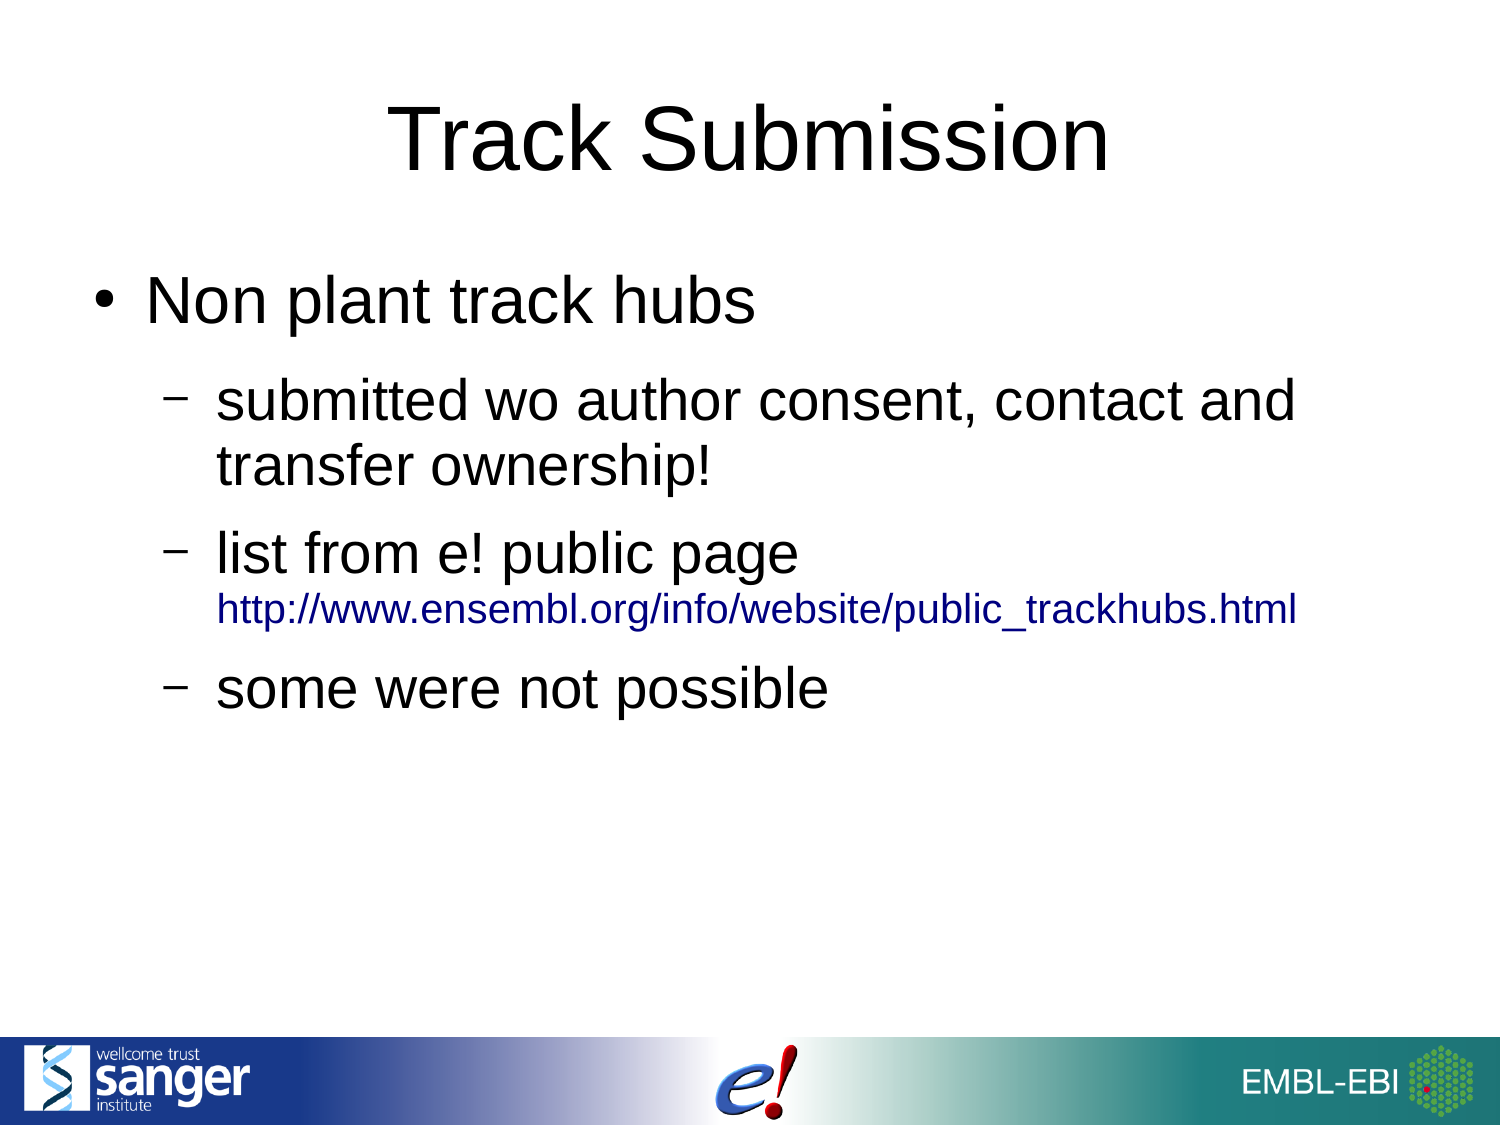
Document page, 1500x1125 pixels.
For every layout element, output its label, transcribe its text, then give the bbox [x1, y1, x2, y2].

list Non plant track hubs submitted wo author consent, contact and transfer ownership! list from e! public page http://www.ensembl.org/info/website/public_trackhubs.html some were not possible [75, 263, 1395, 916]
title Track Submission [75, 44, 1425, 233]
picture [0, 1037, 1500, 1125]
